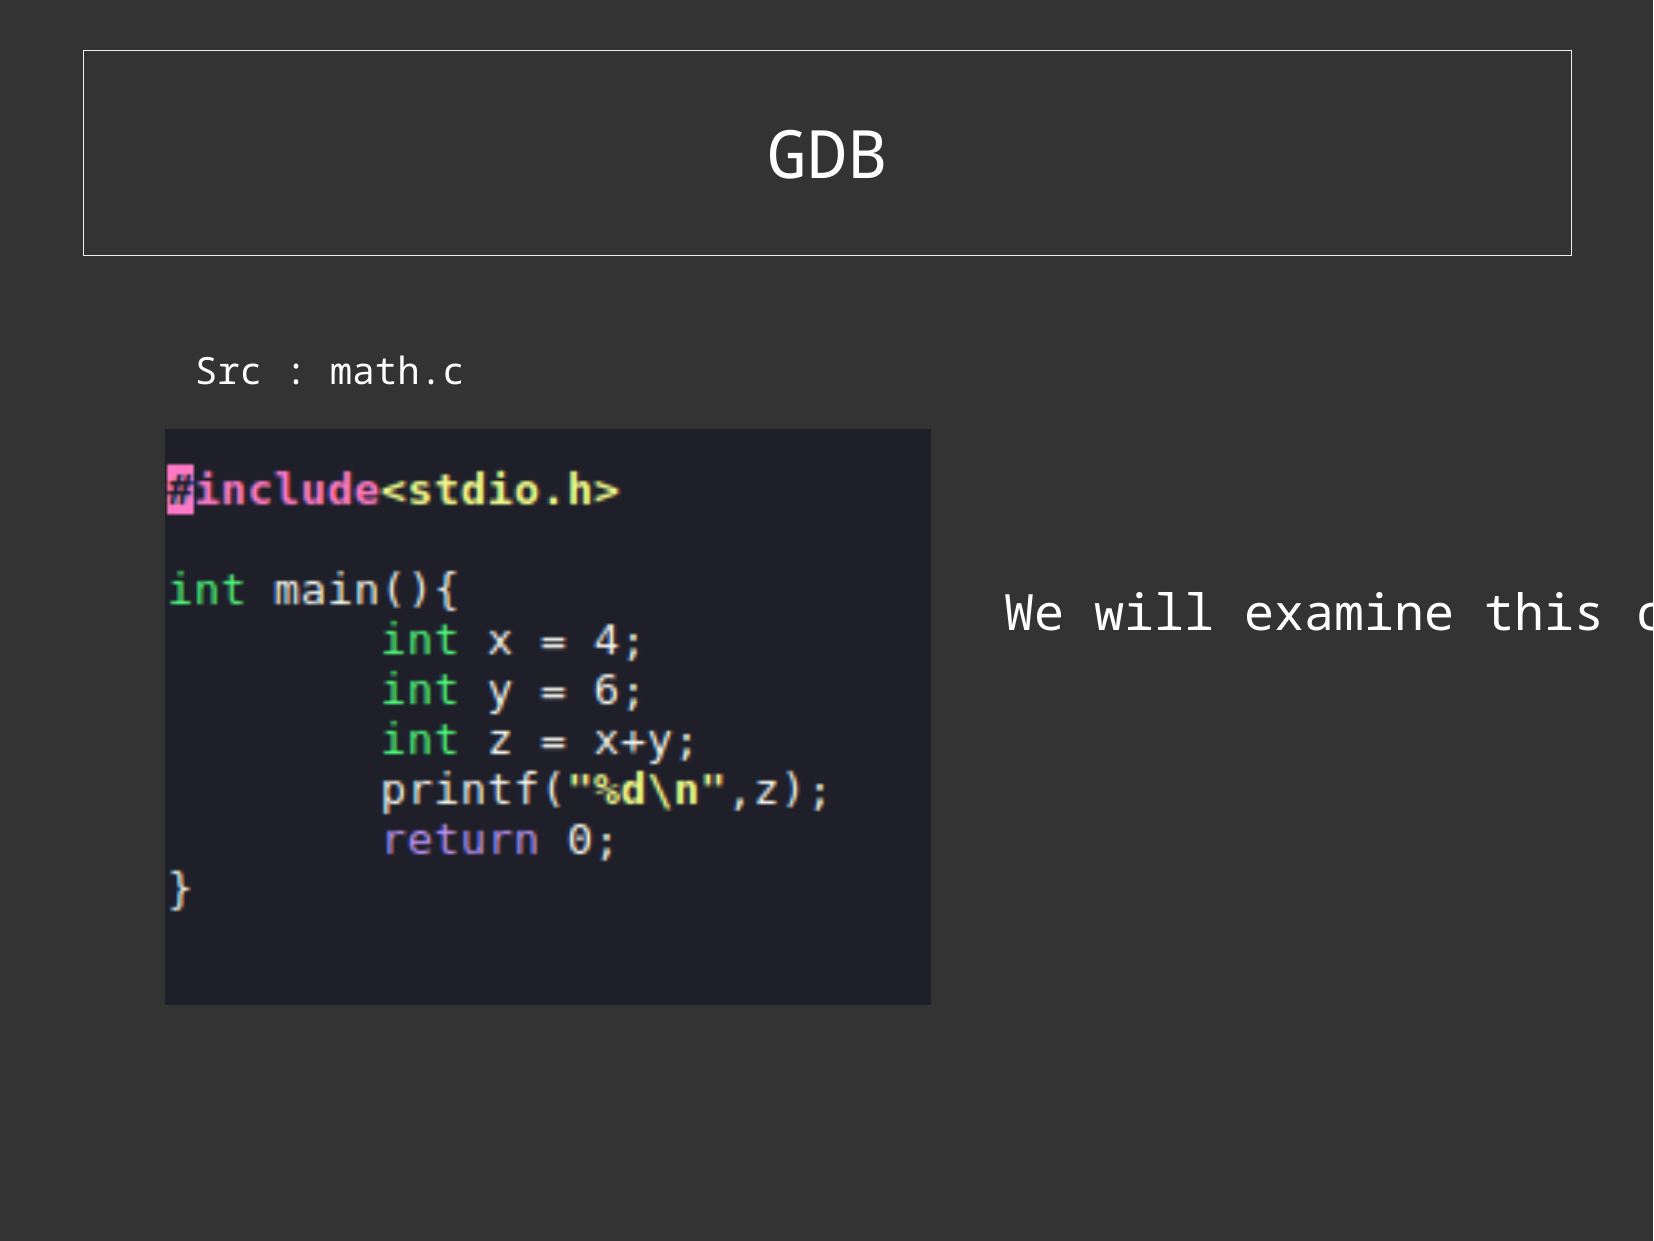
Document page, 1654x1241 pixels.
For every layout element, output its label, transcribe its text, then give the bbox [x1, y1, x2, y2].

text_box Src : math.c [180, 337, 435, 391]
text_box We will examine this code [990, 570, 1645, 635]
text_box GDB [83, 50, 1572, 256]
picture [165, 429, 931, 1006]
